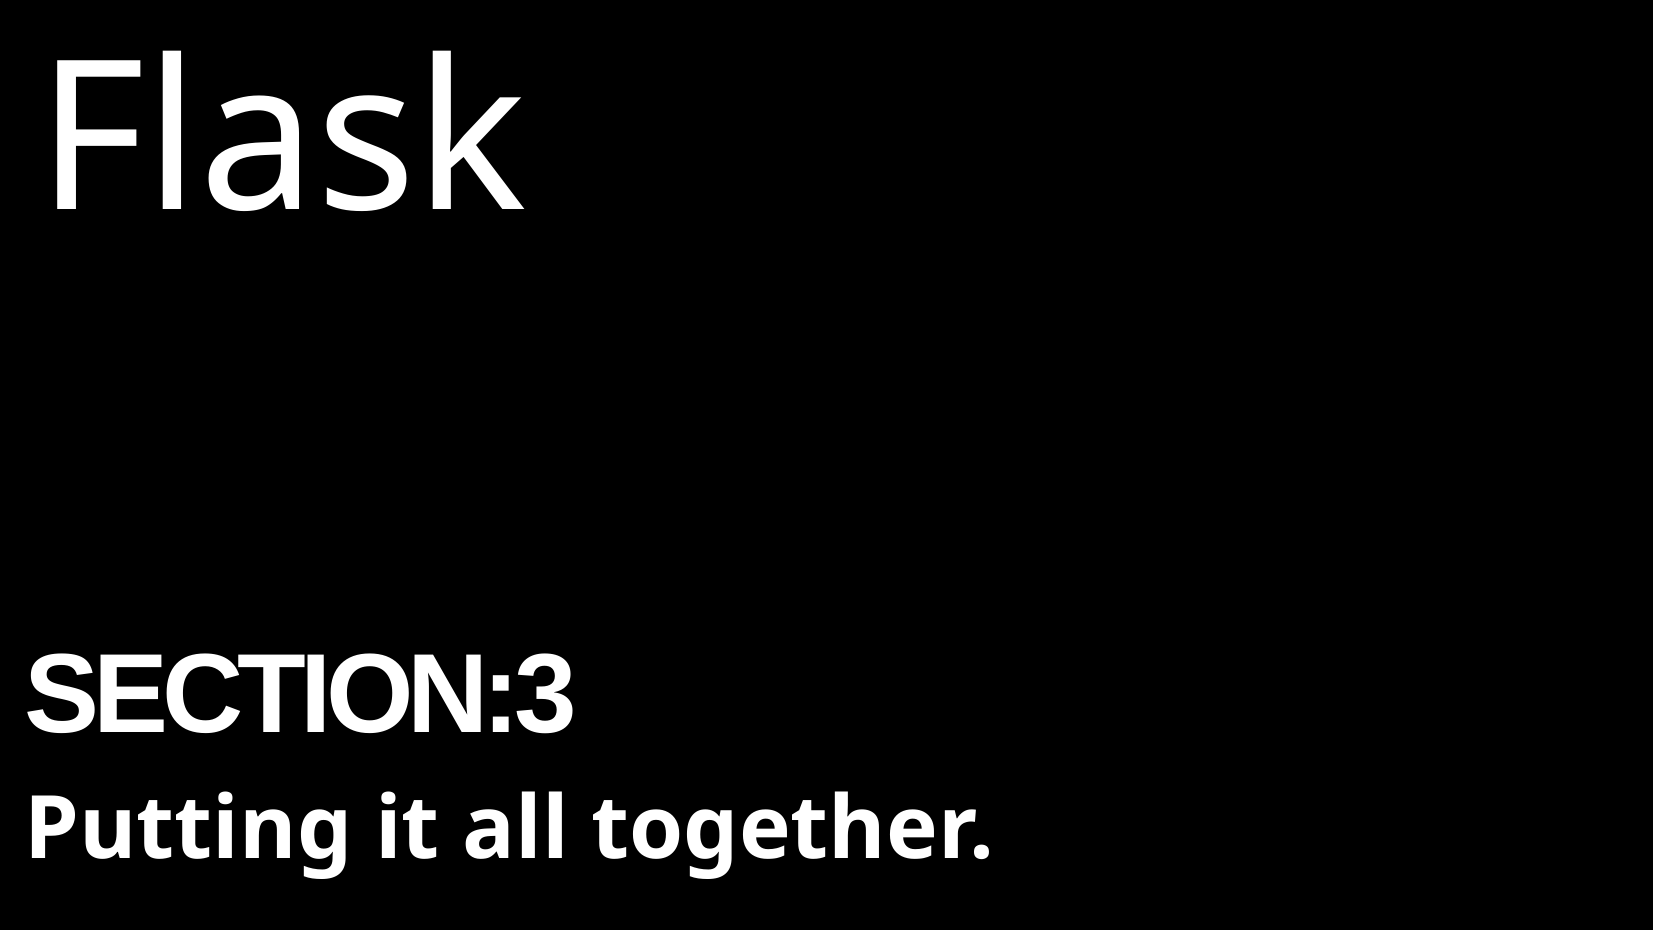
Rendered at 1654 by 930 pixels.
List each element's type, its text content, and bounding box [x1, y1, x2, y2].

title Putting it all together. [24, 637, 1653, 930]
title Flask [37, 0, 1576, 338]
title SECTION:3 [24, 562, 962, 826]
